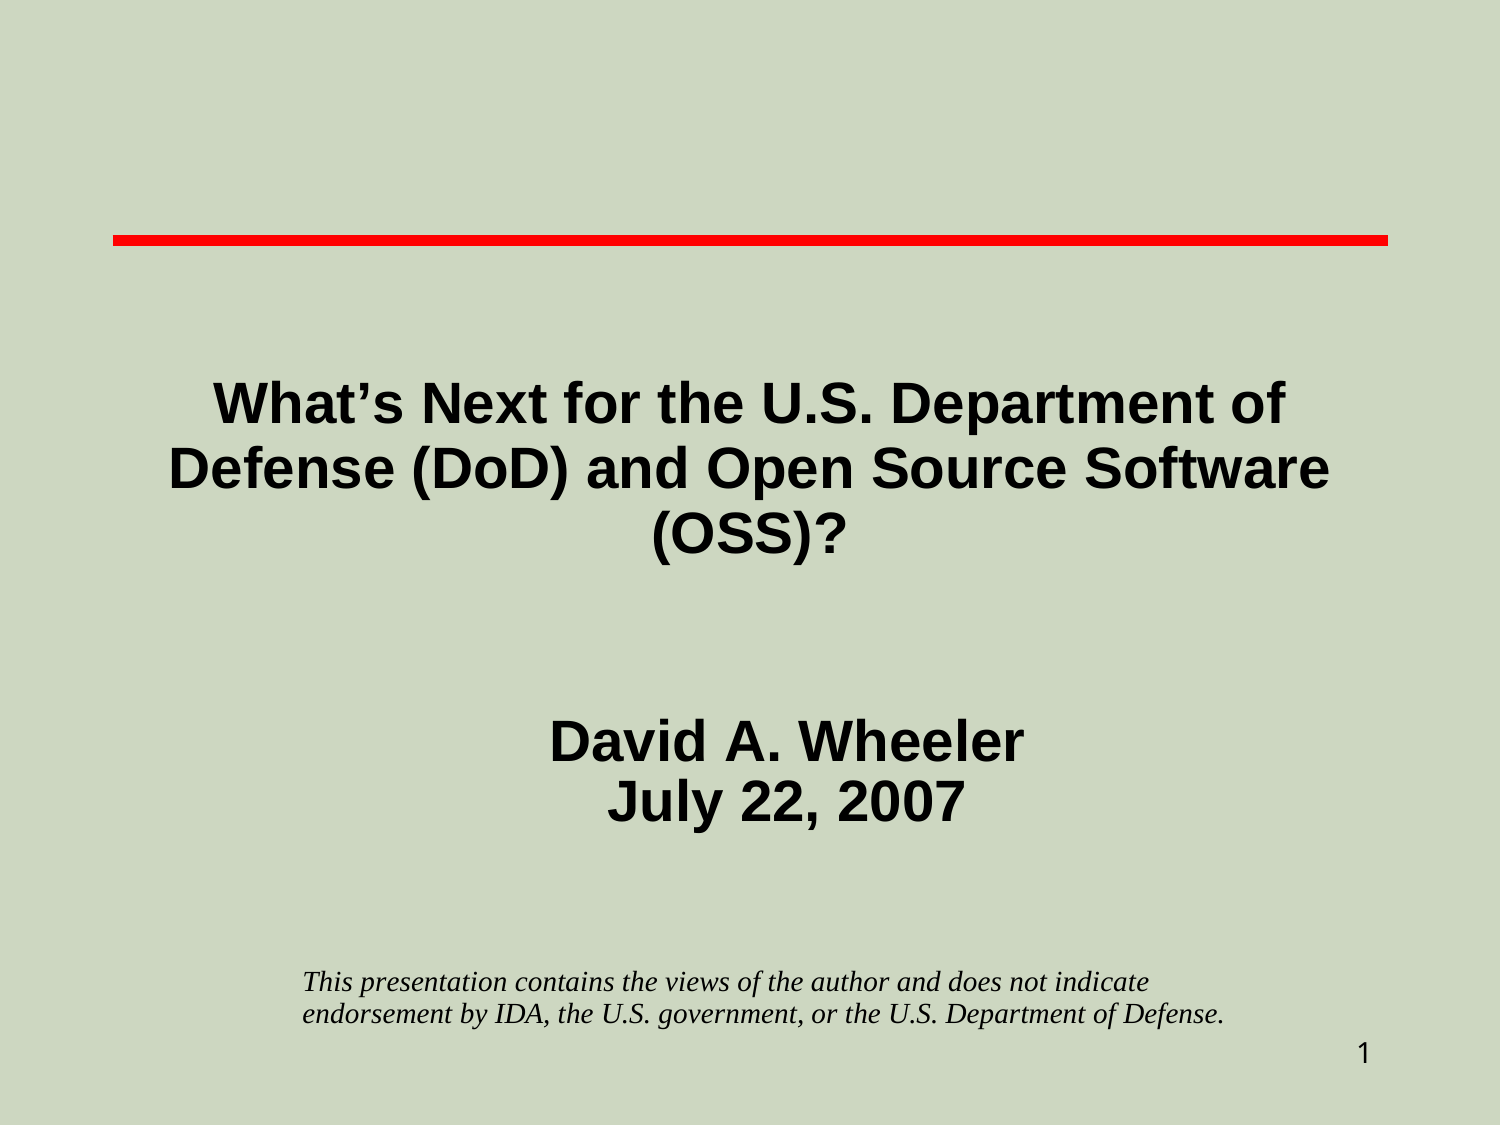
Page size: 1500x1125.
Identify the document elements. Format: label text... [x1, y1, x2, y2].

title What’s Next for the U.S. Department of Defense (DoD) and Open Source Software (OSS)? [112, 361, 1388, 577]
text_box This presentation contains the views of the author and does not indicate endorsement by IDA, the U.S. government, or the U.S. Department of Defense. [287, 957, 1276, 1038]
subtitle David A. Wheeler July 22, 2007 [225, 637, 1276, 926]
